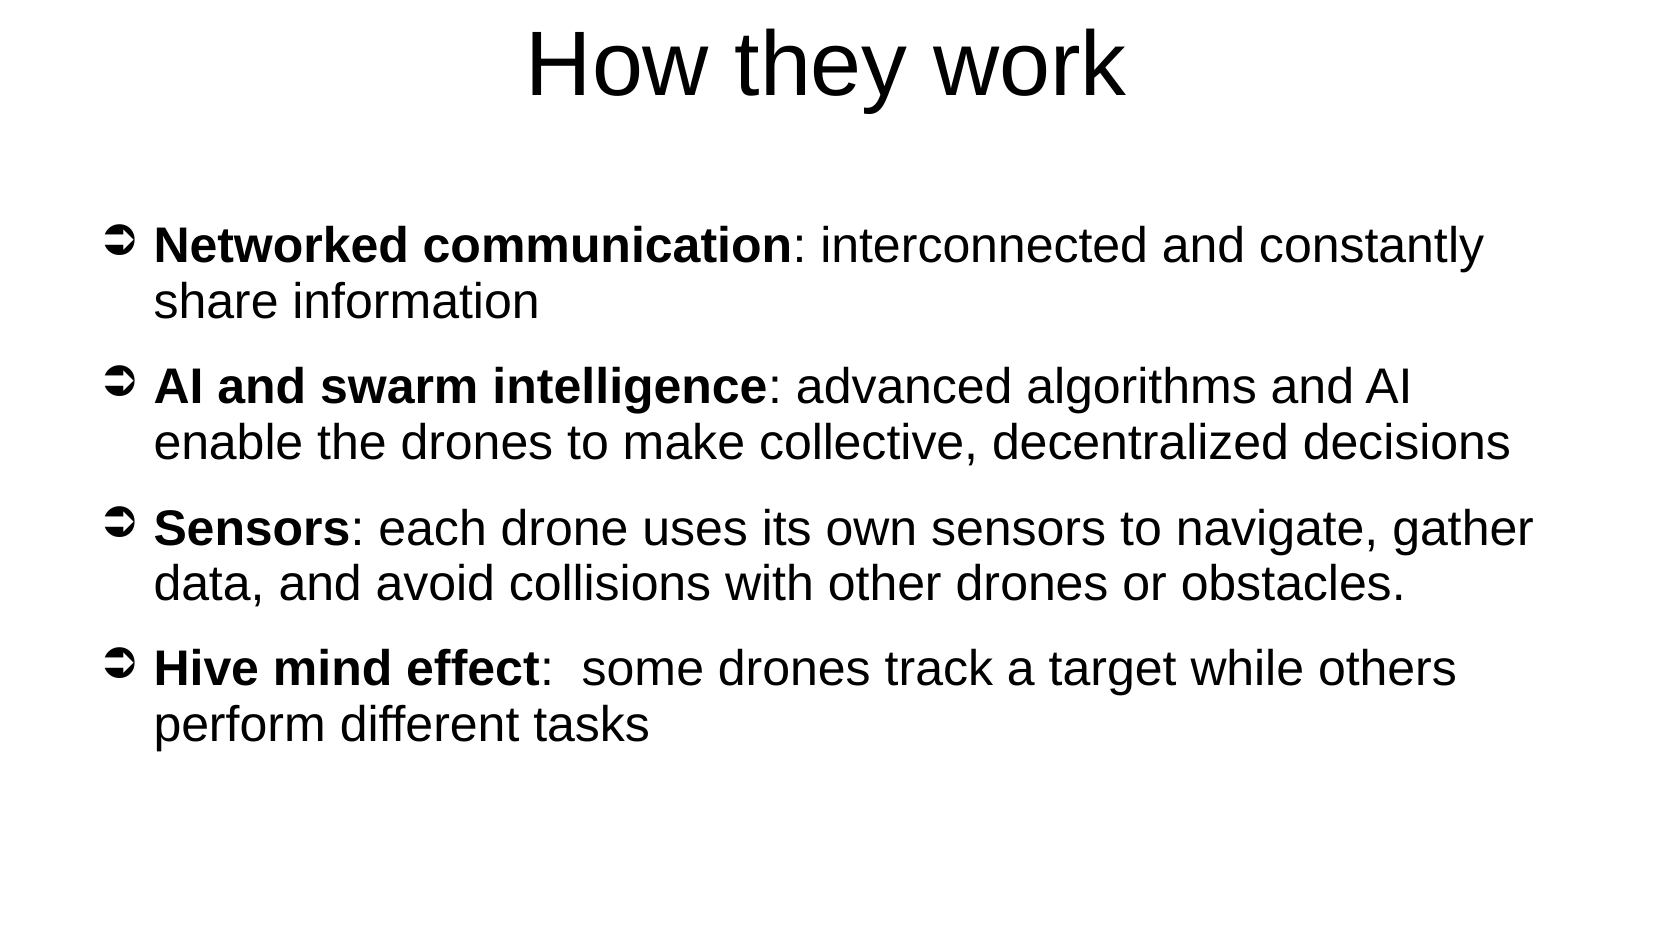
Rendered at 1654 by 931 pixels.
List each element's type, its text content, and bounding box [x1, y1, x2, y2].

title How they work [82, 12, 1571, 217]
list Networked communication: interconnected and constantly share information AI and swarm intelligence: advanced algorithms and AI enable the drones to make collective, decentralized decisions Sensors: each drone uses its own sensors to navigate, gather data, and avoid collisions with other drones or obstacles. Hive mind effect: some drones track a target while others perform different tasks [82, 217, 1571, 758]
